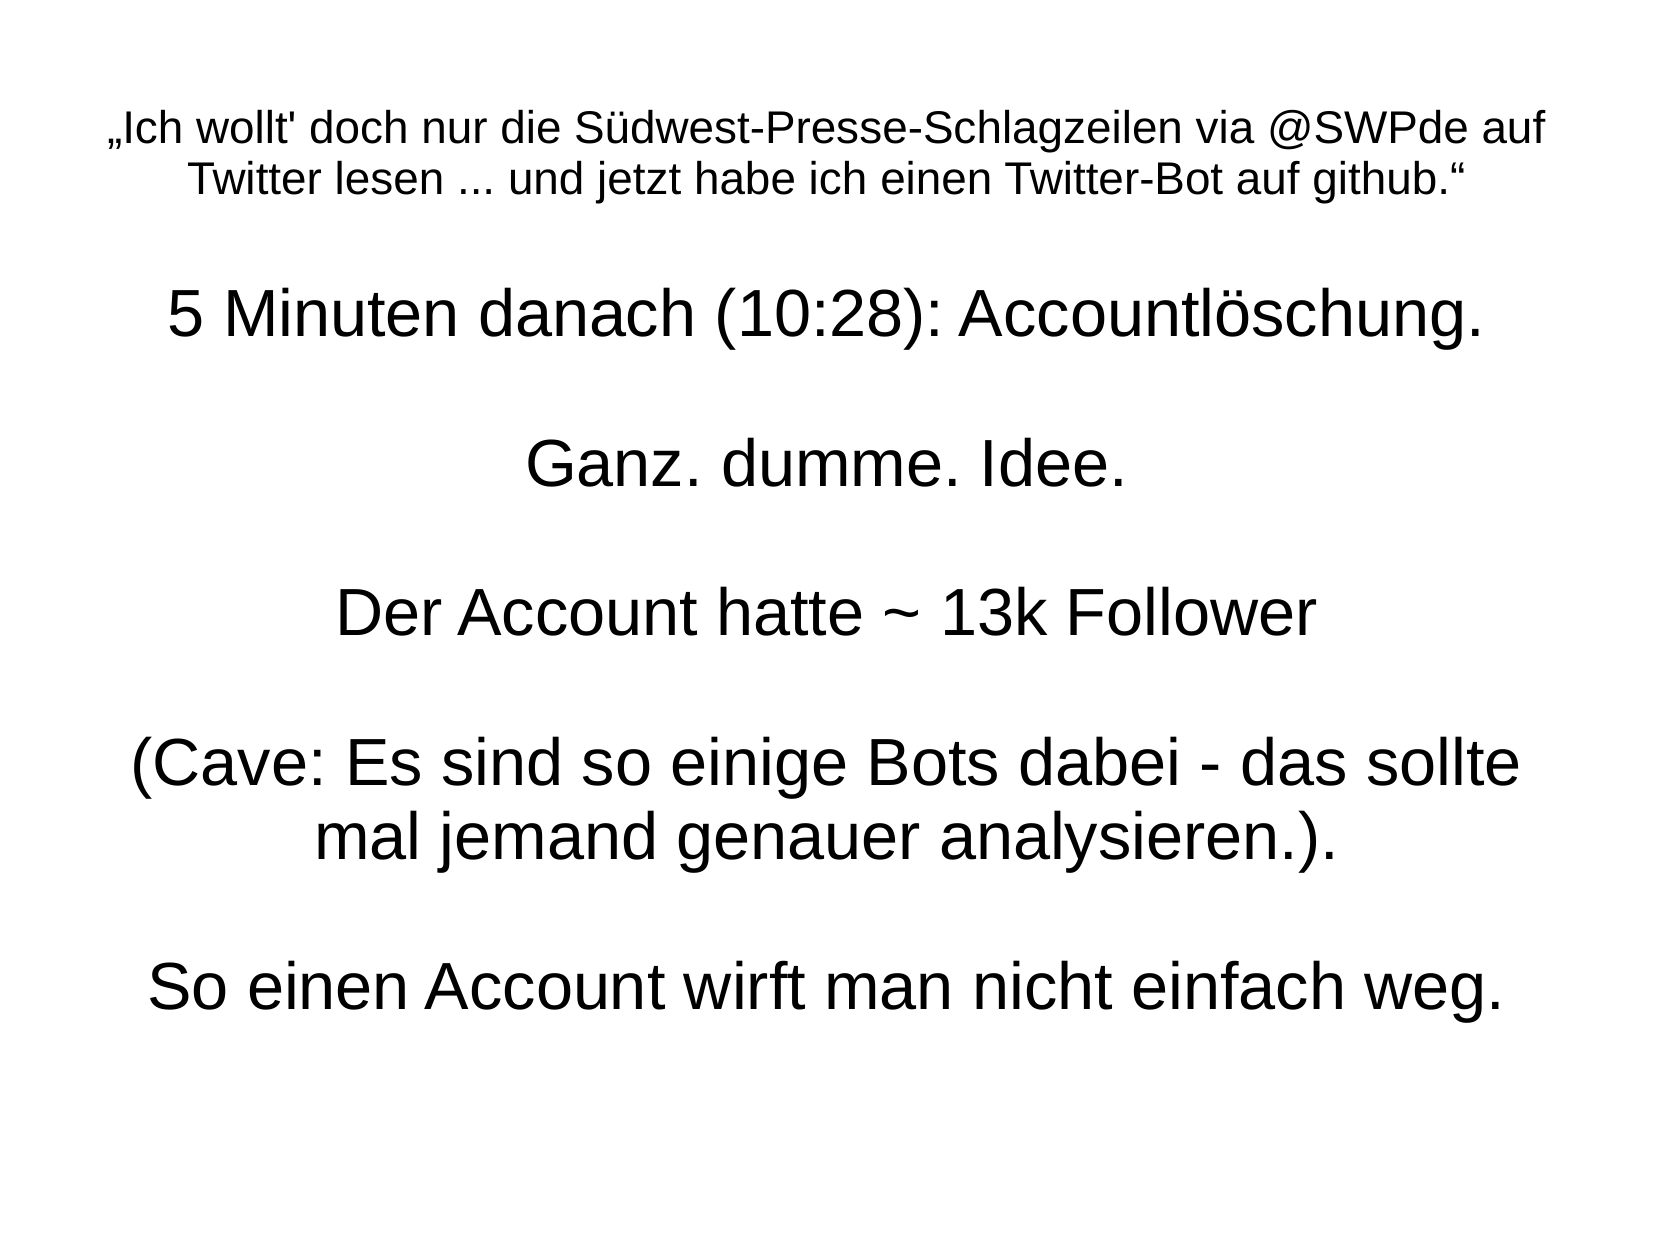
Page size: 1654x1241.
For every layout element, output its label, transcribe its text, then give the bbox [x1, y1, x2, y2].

subtitle 5 Minuten danach (10:28): Accountlöschung. Ganz. dumme. Idee. Der Account hatte ~ 13k Follower (Cave: Es sind so einige Bots dabei - das sollte mal jemand genauer analysieren.). So einen Account wirft man nicht einfach weg. [82, 275, 1571, 1024]
title „Ich wollt' doch nur die Südwest-Presse-Schlagzeilen via @SWPde auf Twitter lesen ... und jetzt habe ich einen Twitter-Bot auf github.“ [82, 49, 1571, 257]
